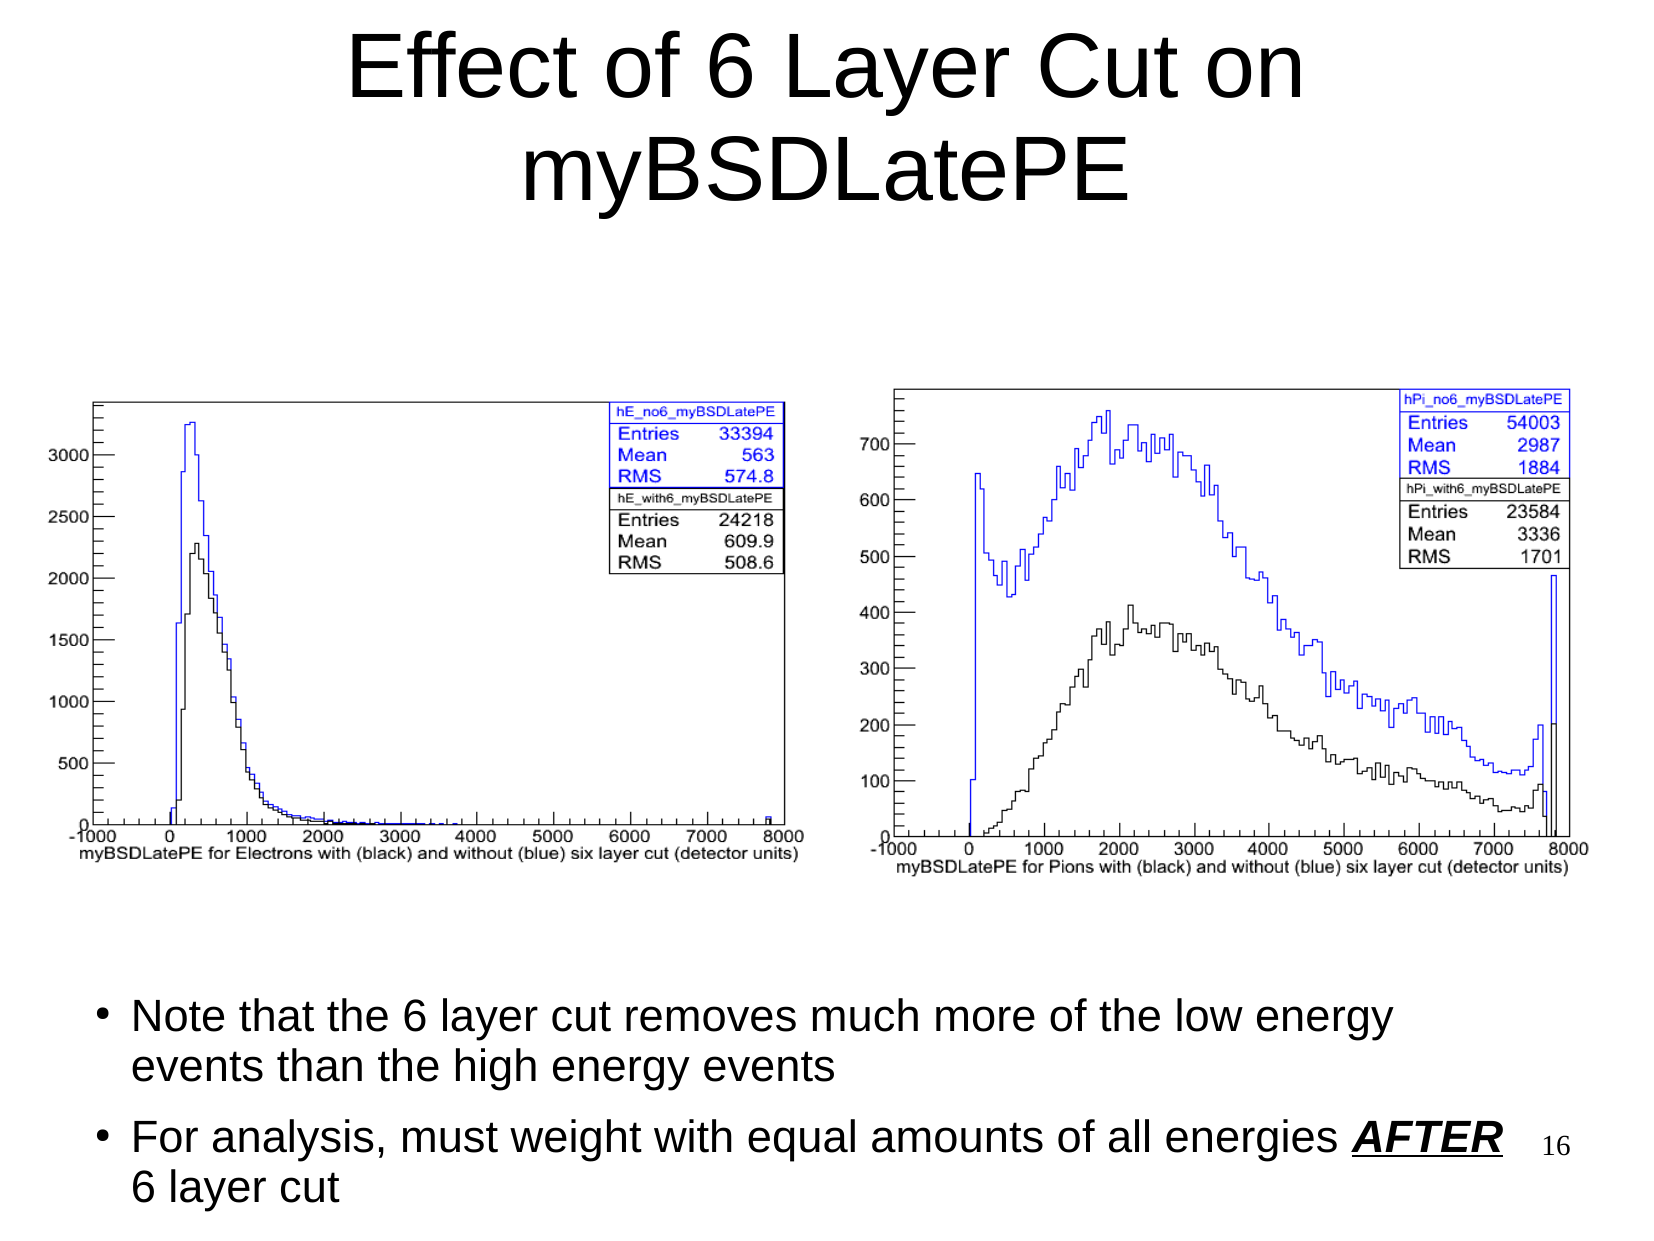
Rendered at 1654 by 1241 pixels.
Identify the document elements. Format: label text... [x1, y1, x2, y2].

list Note that the 6 layer cut removes much more of the low energy events than the high energy events For analysis, must weight with equal amounts of all energies AFTER 6 layer cut [82, 990, 1538, 1216]
picture [7, 333, 1654, 893]
title Effect of 6 Layer Cut on myBSDLatePE [82, 13, 1571, 222]
